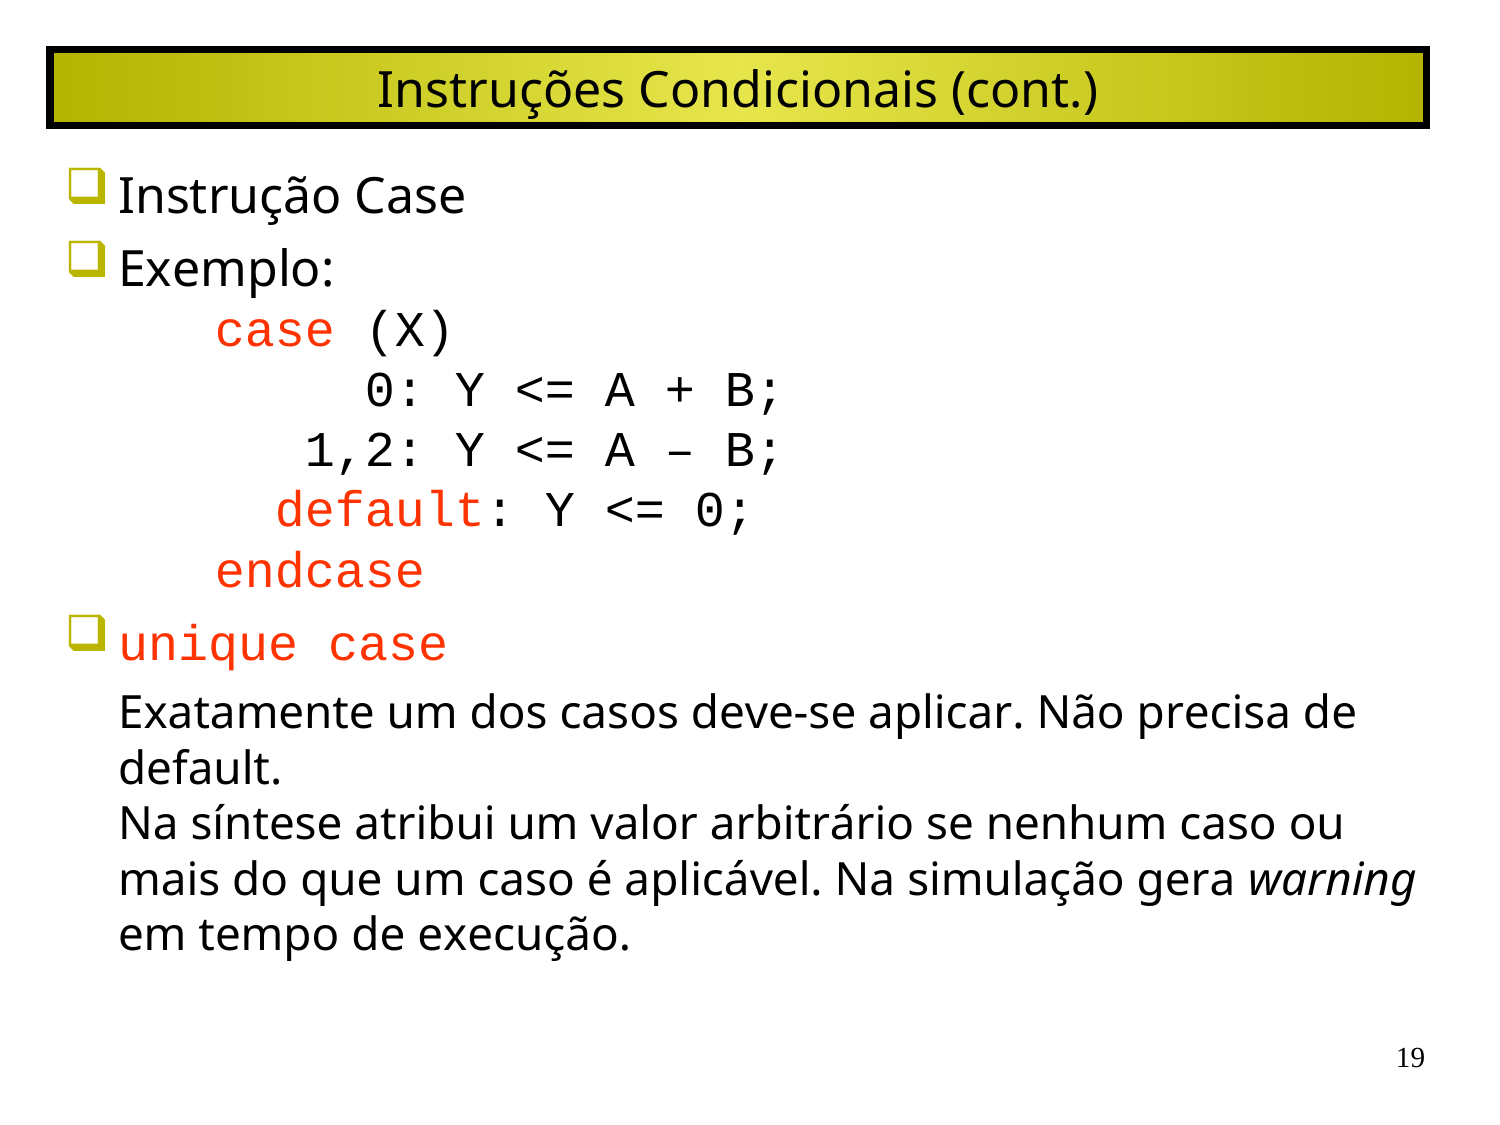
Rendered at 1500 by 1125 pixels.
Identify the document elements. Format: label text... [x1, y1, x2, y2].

list Instrução Case Exemplo: case (X)‏ 0: Y <= A + B; 1,2: Y <= A – B; default: Y <= 0; endcase unique case Exatamente um dos casos deve-se aplicar. Não precisa de default. Na síntese atribui um valor arbitrário se nenhum caso ou mais do que um caso é aplicável. Na simulação gera warning em tempo de execução. [49, 124, 1462, 1040]
title Instruções Condicionais (cont.)‏ [49, 49, 1427, 124]
